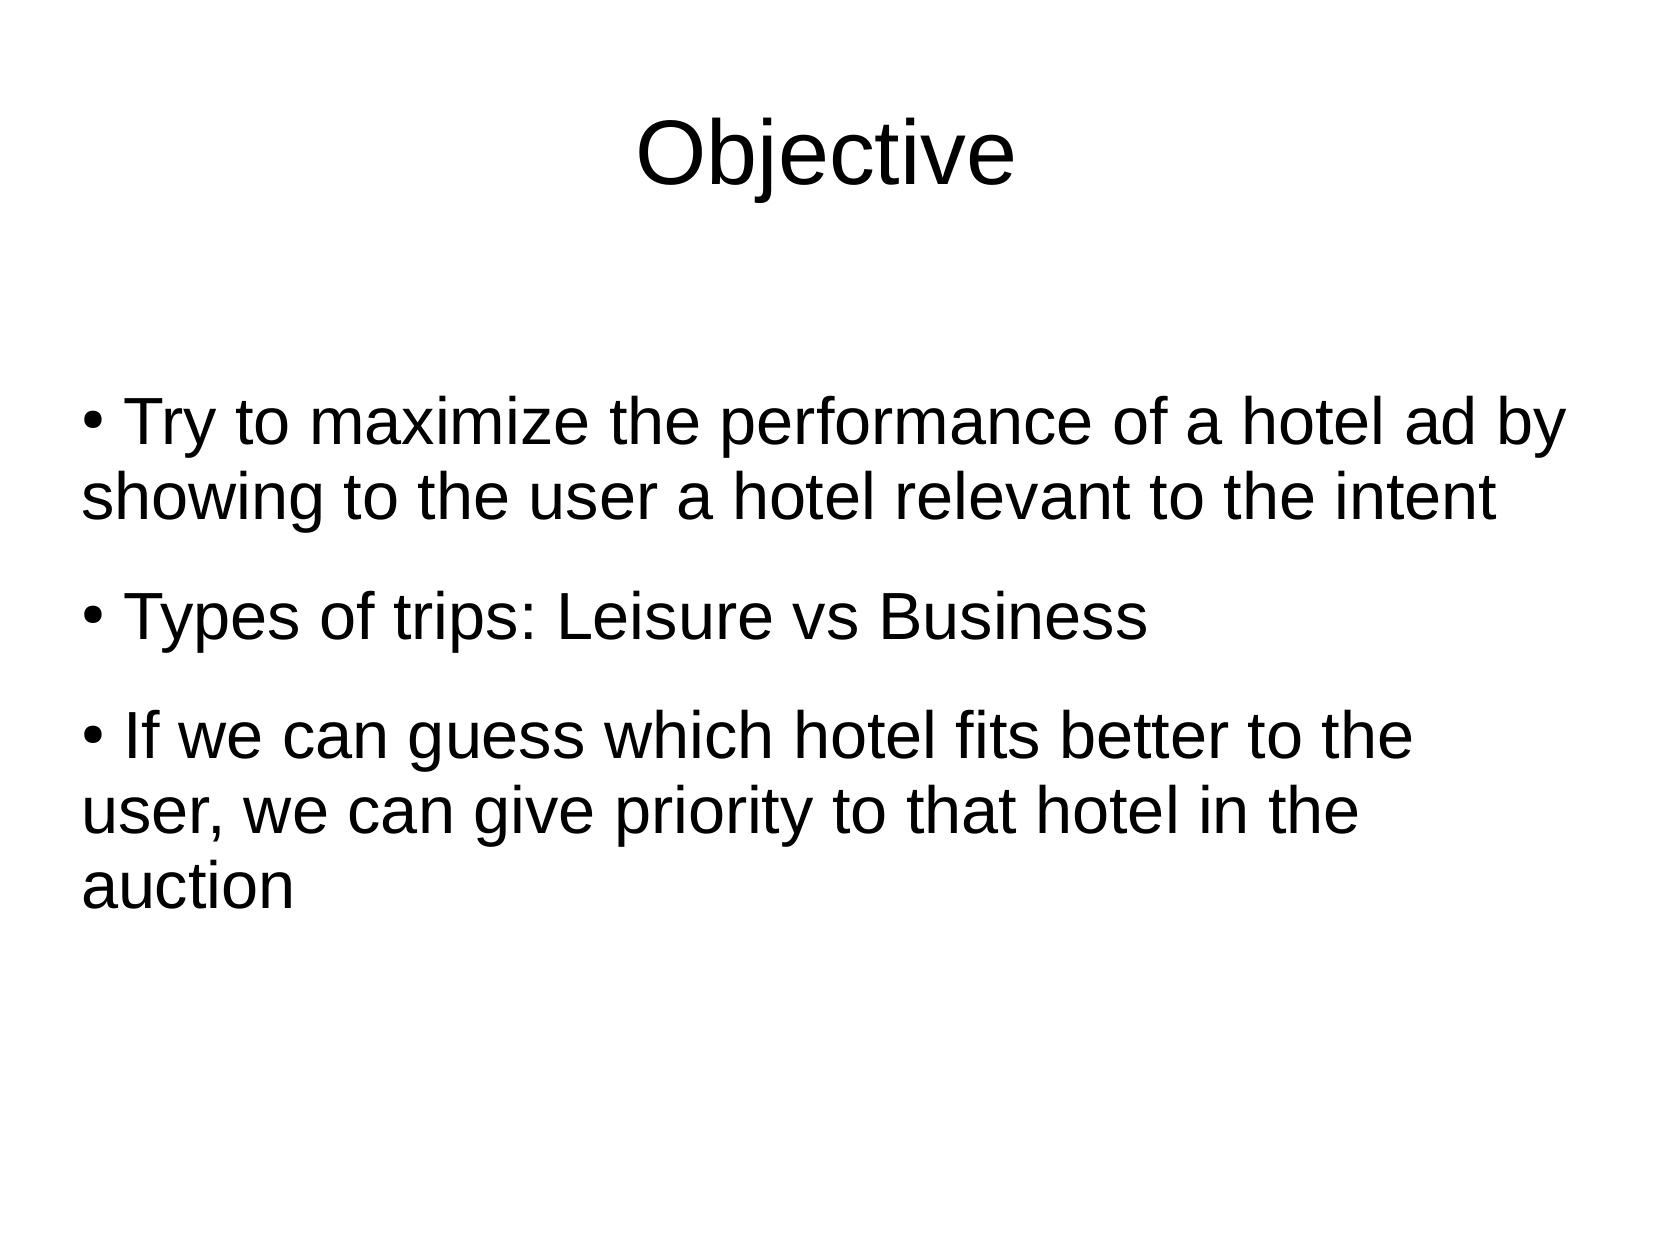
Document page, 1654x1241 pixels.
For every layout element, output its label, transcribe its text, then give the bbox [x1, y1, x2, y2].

title Objective [82, 49, 1571, 257]
subtitle Try to maximize the performance of a hotel ad by showing to the user a hotel relevant to the intent Types of trips: Leisure vs Business If we can guess which hotel fits better to the user, we can give priority to that hotel in the auction [80, 346, 1570, 961]
